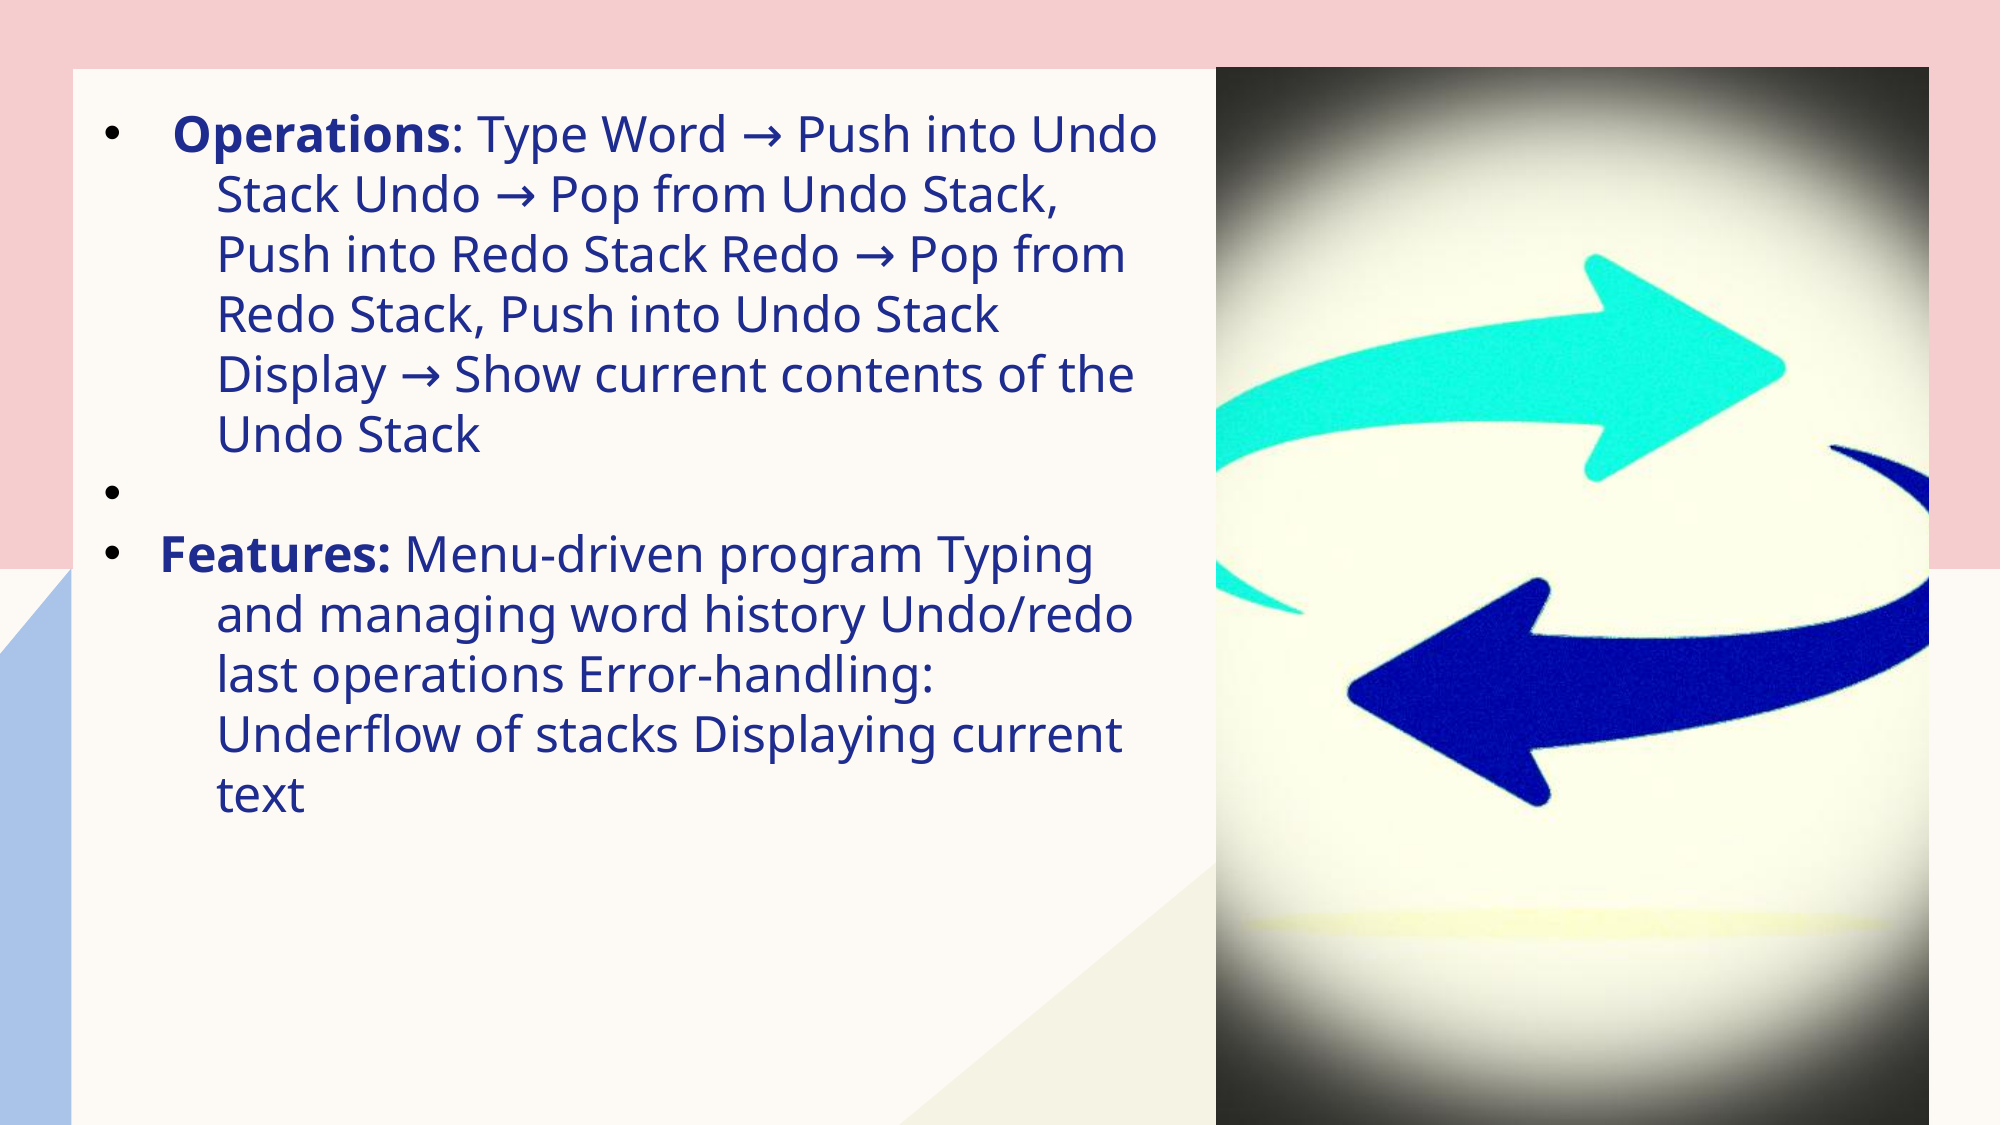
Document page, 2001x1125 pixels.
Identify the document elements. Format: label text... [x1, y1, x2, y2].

picture [1216, 67, 1929, 1125]
list Operations: Type Word → Push into Undo Stack Undo → Pop from Undo Stack, Push into Redo Stack Redo → Pop from Redo Stack, Push into Undo Stack Display → Show current contents of the Undo Stack Features: Menu-driven program Typing and managing word history Undo/redo last operations Error-handling: Underflow of stacks Displaying current text [88, 102, 1190, 1112]
